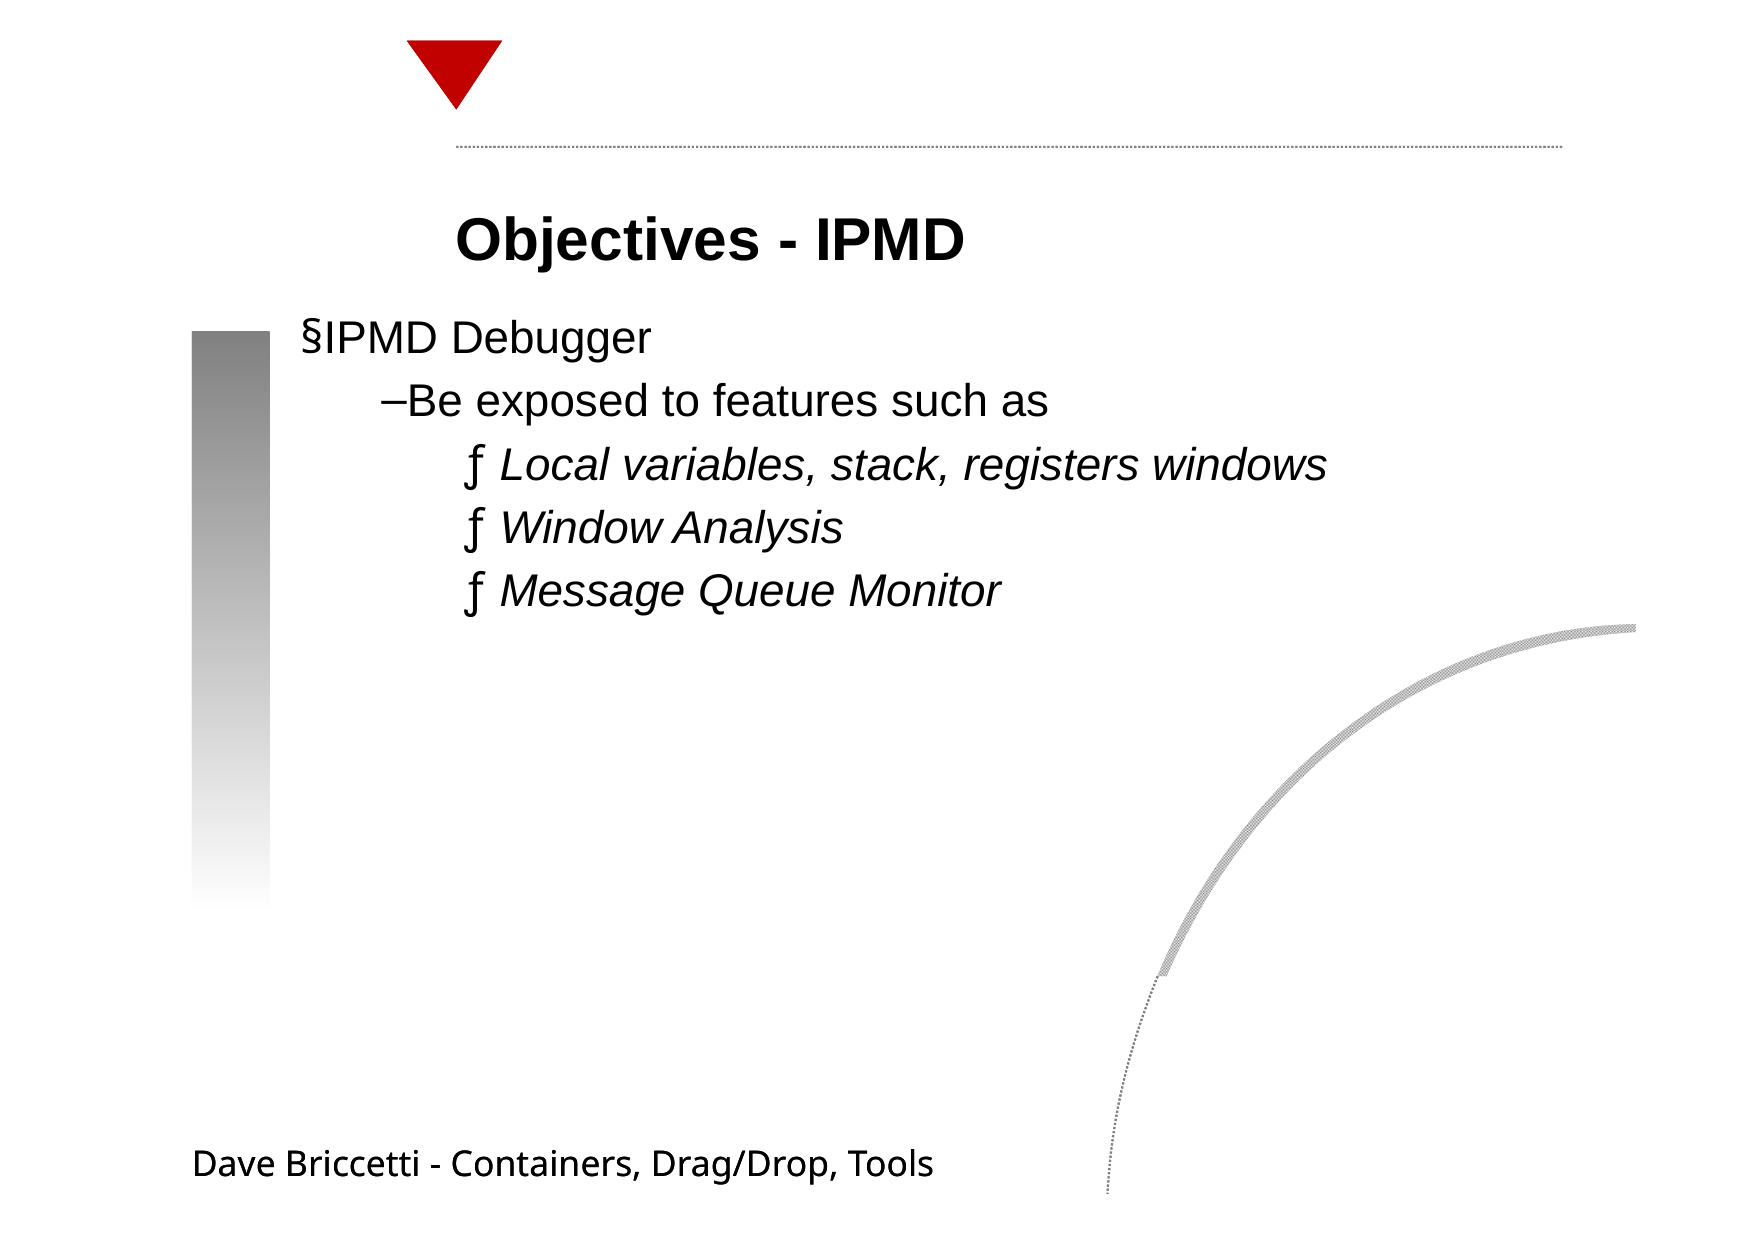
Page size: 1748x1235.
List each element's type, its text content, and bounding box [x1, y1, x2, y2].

text_box [1561, 624, 1636, 642]
text_box [192, 332, 269, 911]
text_box Objectives - IPMD [455, 196, 1568, 277]
text_box IPMD Debugger Be exposed to features such as Local variables, stack, registers windows Window Analysis Message Queue Monitor [300, 307, 1561, 1123]
text_box Dave Briccetti - Containers, Drag/Drop, Tools [191, 1141, 1505, 1210]
text_box [406, 40, 503, 110]
